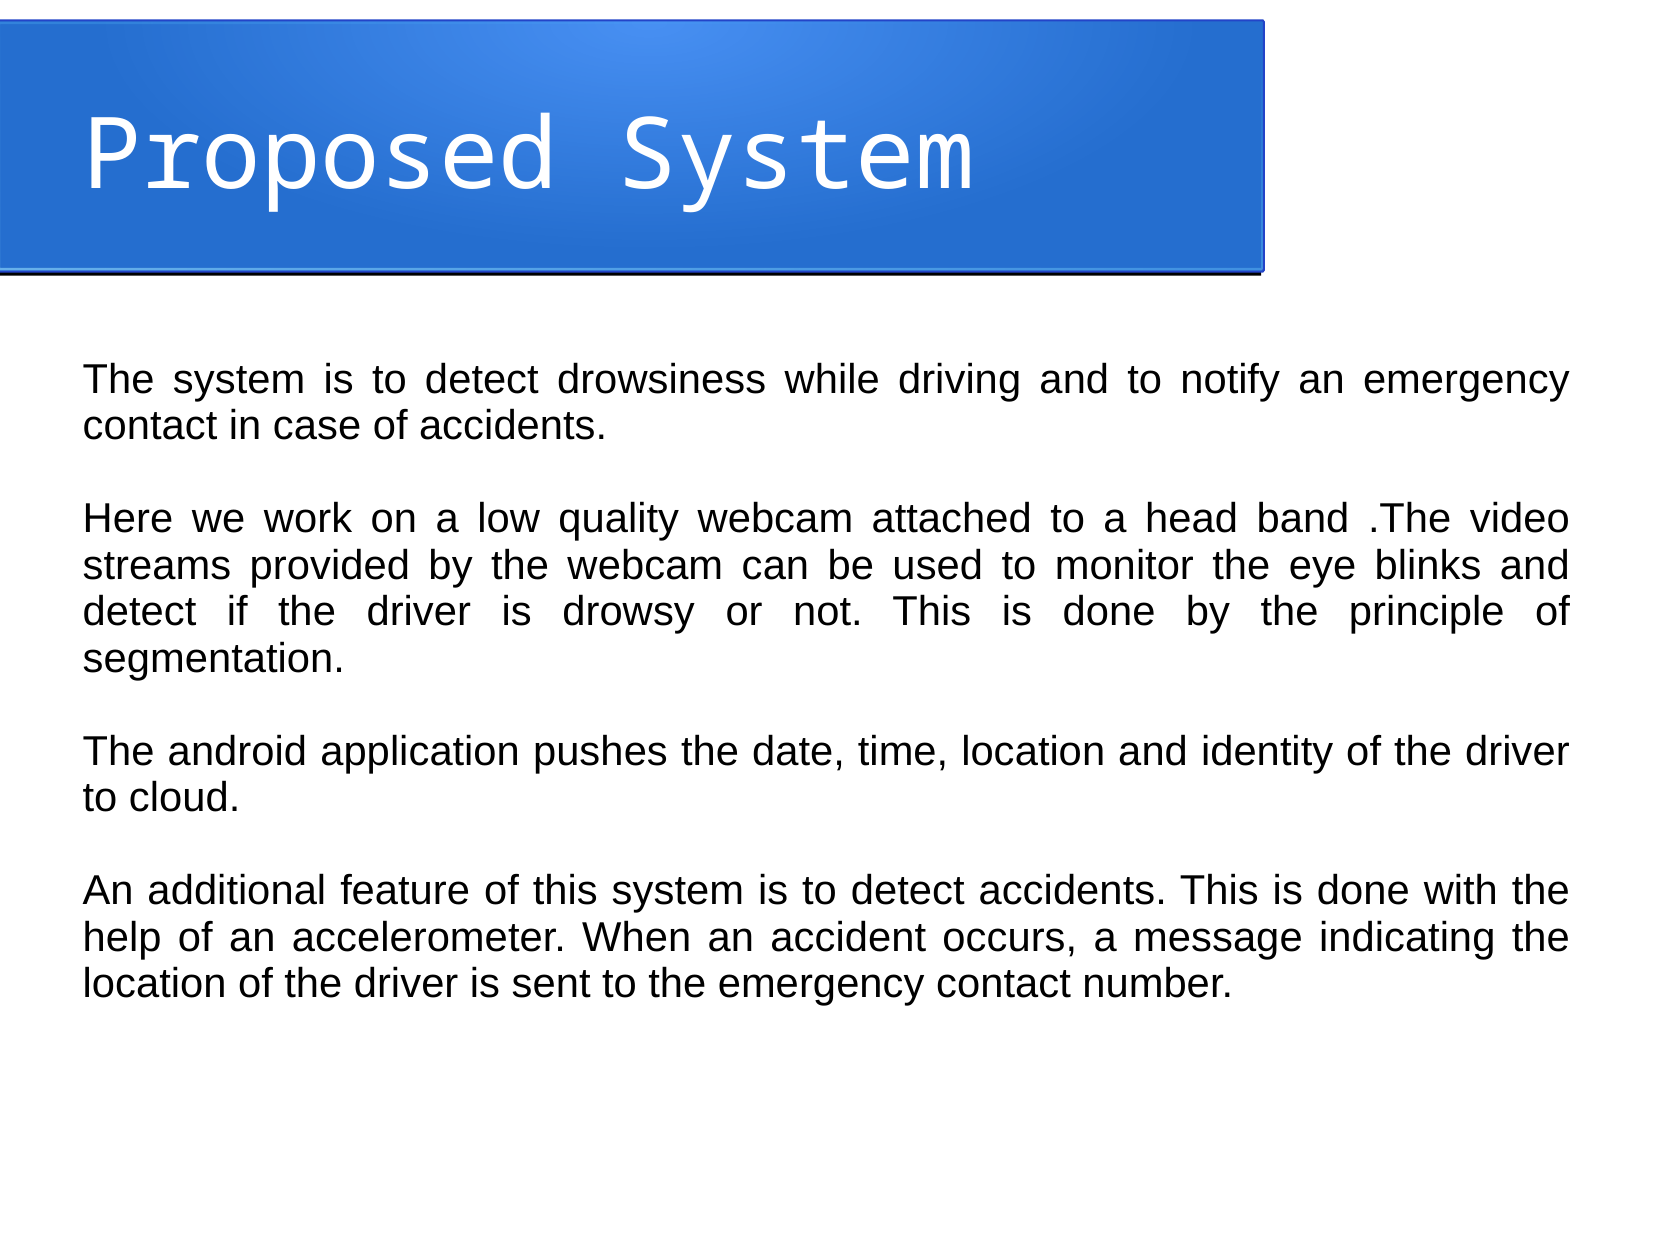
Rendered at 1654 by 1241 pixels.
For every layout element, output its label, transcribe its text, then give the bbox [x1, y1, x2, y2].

list The system is to detect drowsiness while driving and to notify an emergency contact in case of accidents. Here we work on a low quality webcam attached to a head band .The video streams provided by the webcam can be used to monitor the eye blinks and detect if the driver is drowsy or not. This is done by the principle of segmentation. The android application pushes the date, time, location and identity of the driver to cloud. An additional feature of this system is to detect accidents. This is done with the help of an accelerometer. When an accident occurs, a message indicating the location of the driver is sent to the emergency contact number. [82, 355, 1571, 1075]
title Proposed System [82, 47, 1235, 252]
